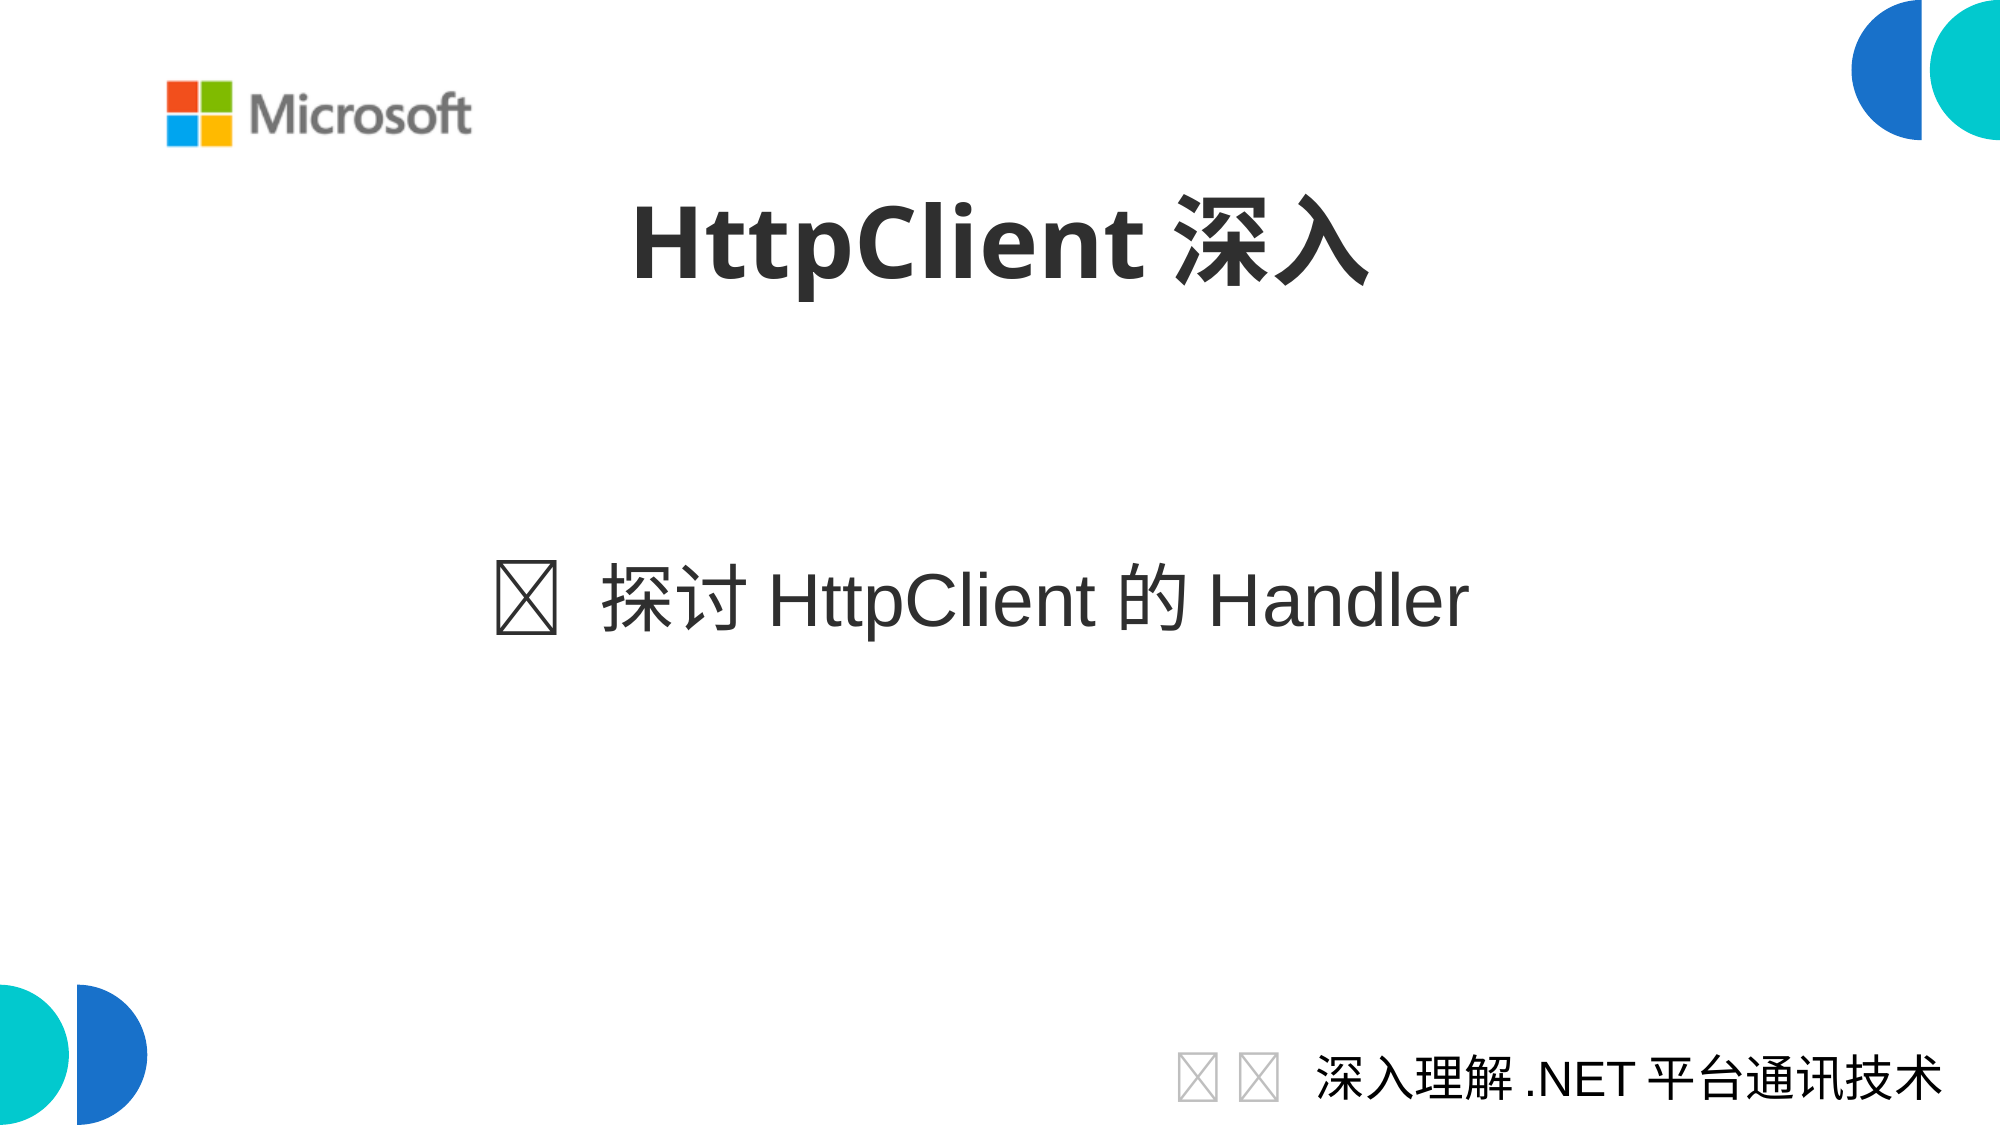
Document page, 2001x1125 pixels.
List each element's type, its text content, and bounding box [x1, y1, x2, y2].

subtitle 🚀 🚀 深入理解.NET平台通讯技术 [1173, 1046, 1952, 1107]
title HttpClient深入 [138, 145, 1862, 332]
picture [85, 41, 552, 189]
text_box 🚀 探讨HttpClient的Handler [187, 499, 1774, 712]
